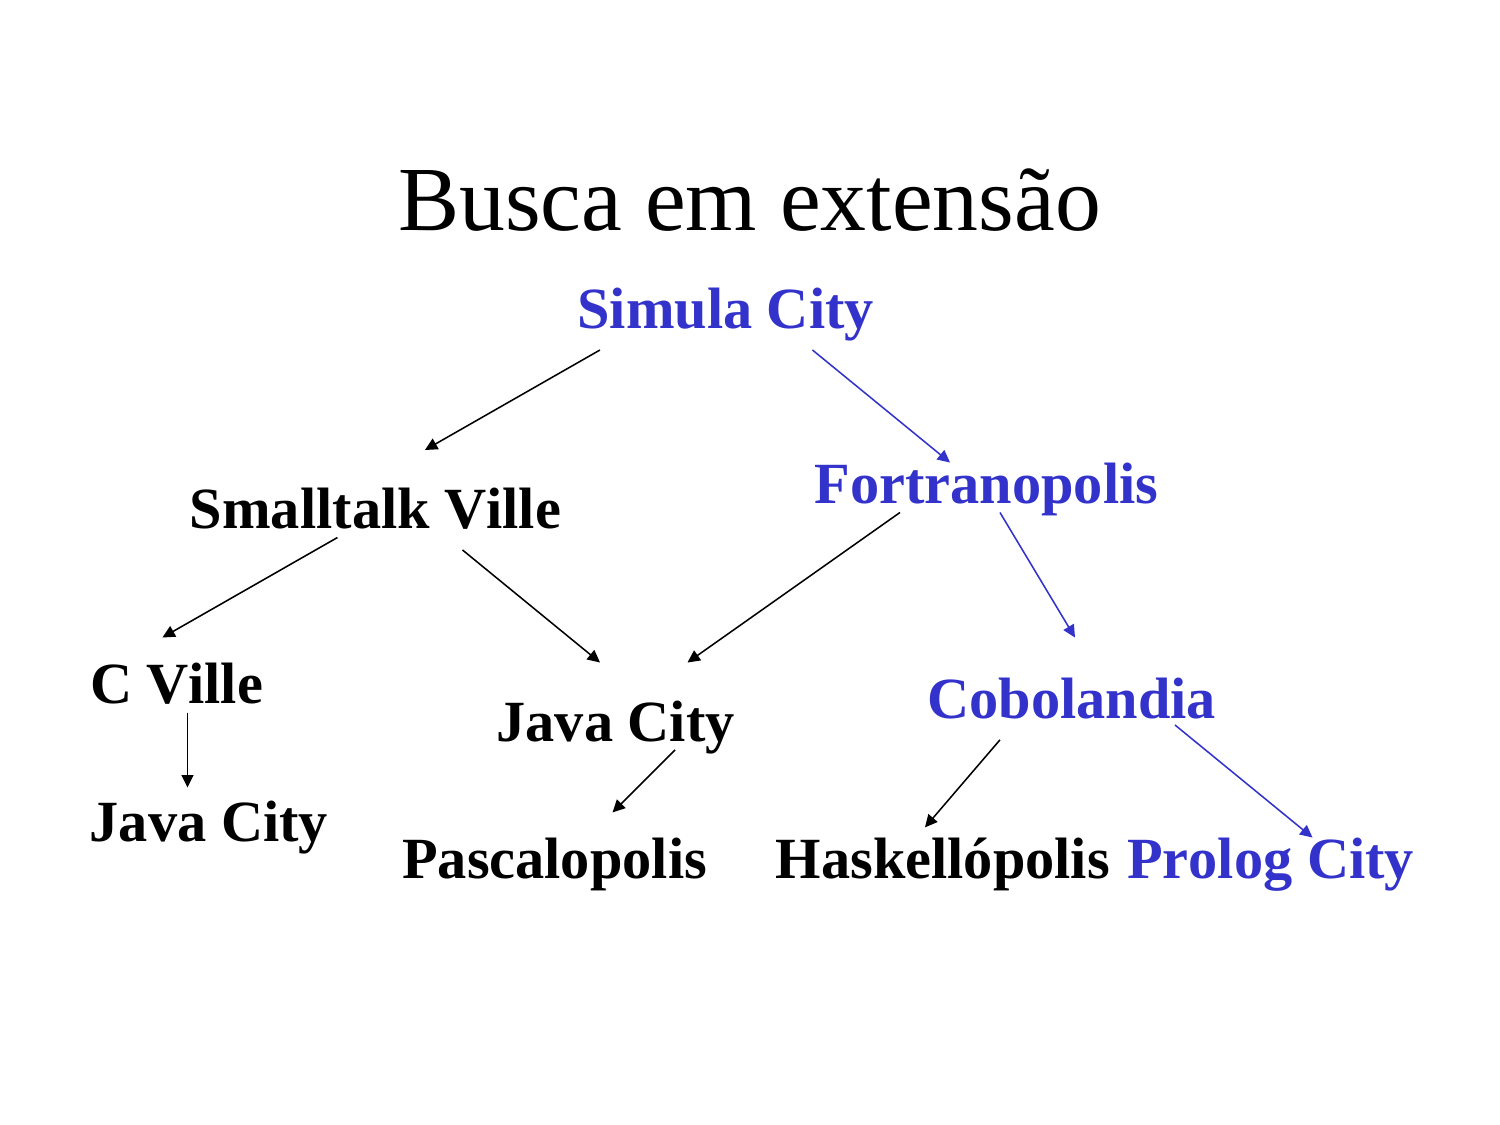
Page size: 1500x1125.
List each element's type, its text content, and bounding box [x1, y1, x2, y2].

text_box Java City [481, 675, 750, 761]
text_box Cobolandia [912, 652, 1232, 738]
text_box Pascalopolis [387, 812, 723, 898]
text_box Haskellópolis [761, 812, 1112, 898]
text_box Simula City [562, 262, 890, 348]
text_box Java City [75, 774, 344, 861]
text_box Prolog City [1112, 812, 1430, 898]
title Busca em extensão [112, 99, 1388, 288]
text_box Smalltalk Ville [175, 462, 577, 548]
text_box C Ville [75, 637, 278, 723]
text_box Fortranopolis [800, 437, 1174, 523]
